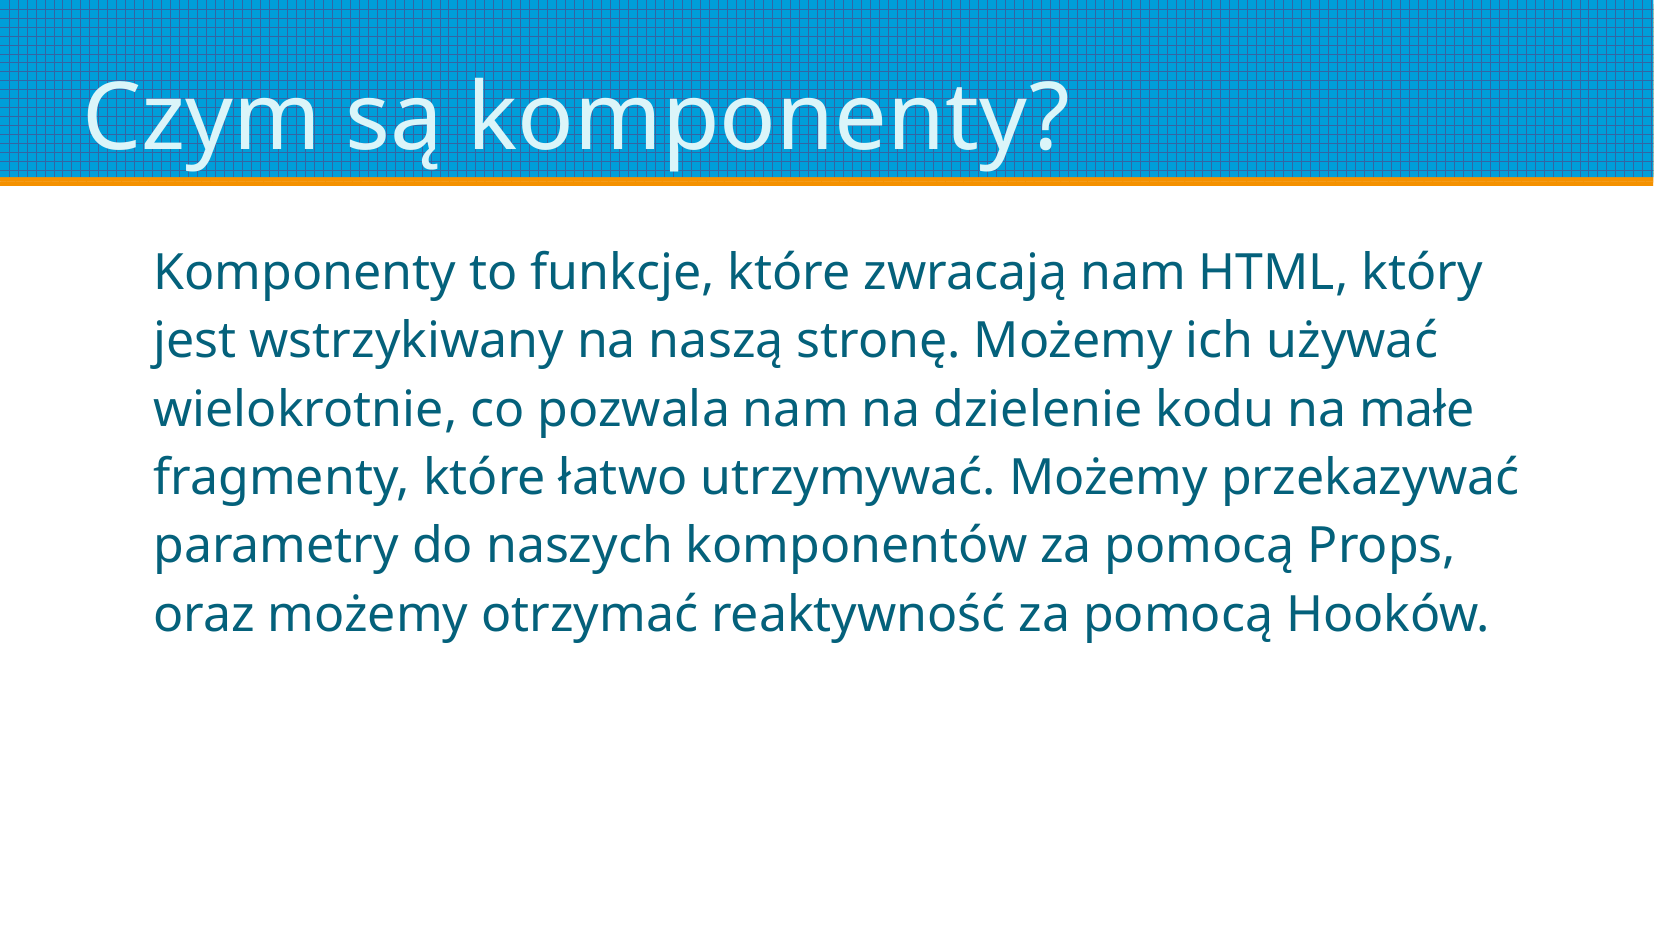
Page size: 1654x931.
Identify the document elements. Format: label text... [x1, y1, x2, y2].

list Komponenty to funkcje, które zwracają nam HTML, który jest wstrzykiwany na naszą stronę. Możemy ich używać wielokrotnie, co pozwala nam na dzielenie kodu na małe fragmenty, które łatwo utrzymywać. Możemy przekazywać parametry do naszych komponentów za pomocą Props, oraz możemy otrzymać reaktywność za pomocą Hooków. [82, 236, 1571, 813]
title Czym są komponenty? [82, 14, 1571, 178]
